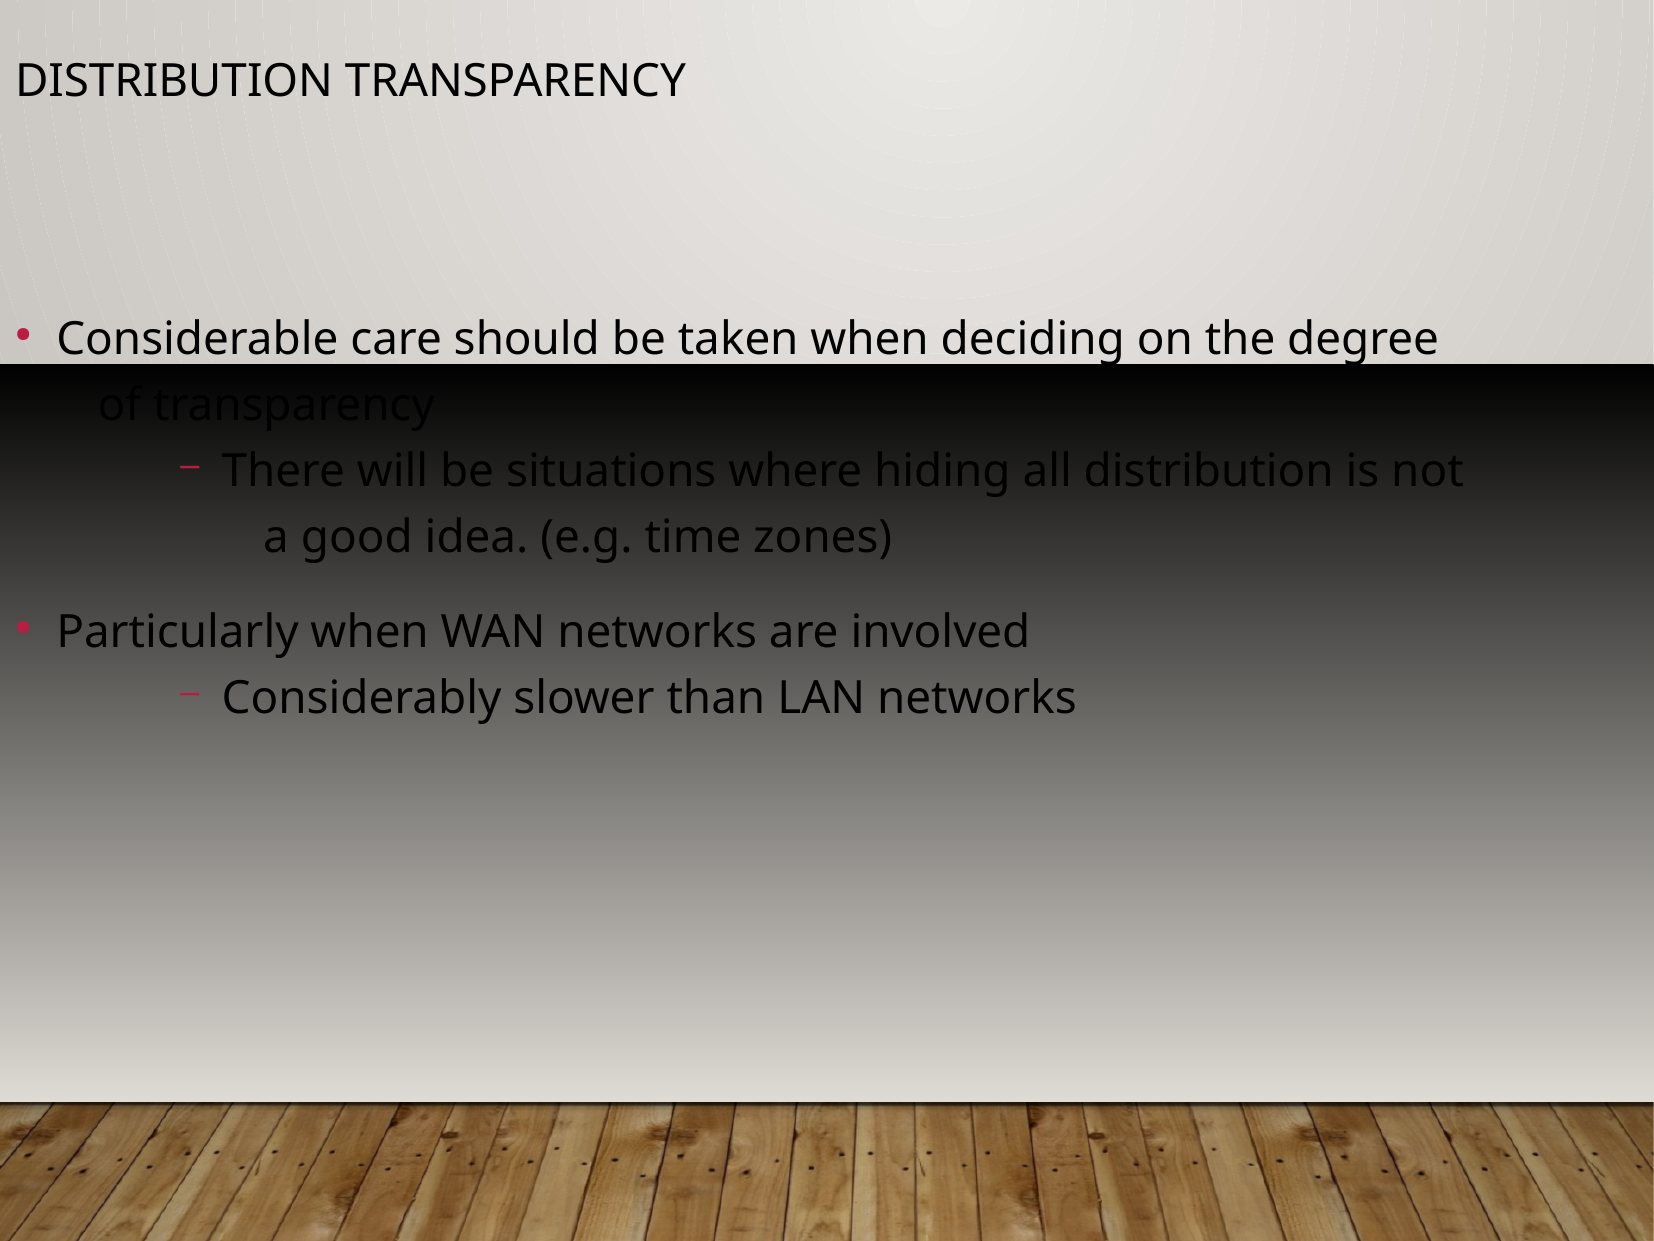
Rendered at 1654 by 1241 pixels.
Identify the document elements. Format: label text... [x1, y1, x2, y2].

list Considerable care should be taken when deciding on the degree of transparency There will be situations where hiding all distribution is not a good idea. (e.g. time zones) Particularly when WAN networks are involved Considerably slower than LAN networks [0, 290, 1489, 1010]
title Distribution Transparency [0, 49, 1489, 257]
